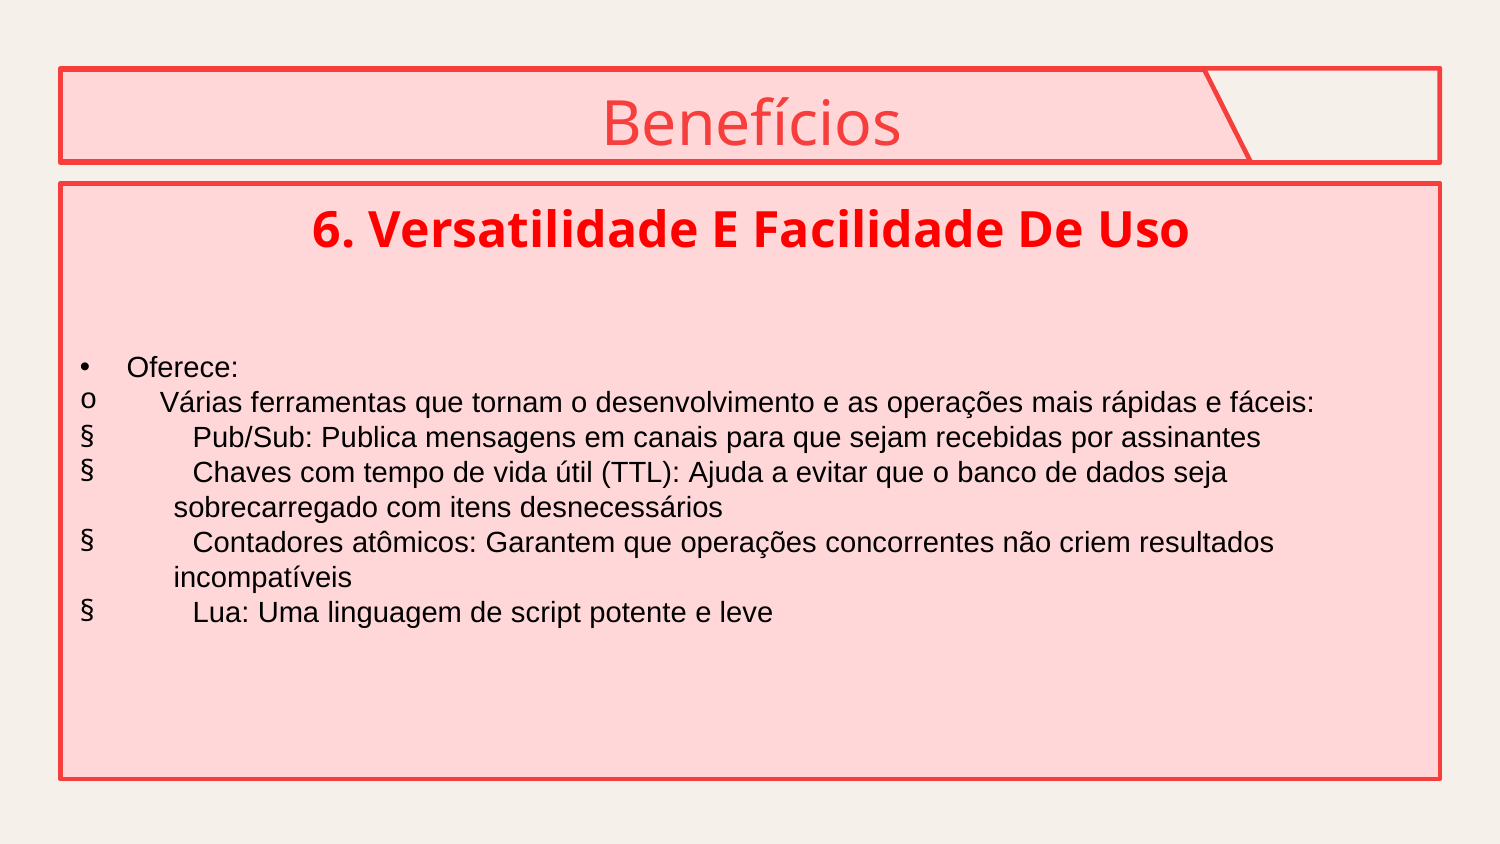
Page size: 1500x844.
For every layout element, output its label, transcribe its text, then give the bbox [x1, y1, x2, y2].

text_box Oferece: Várias ferramentas que tornam o desenvolvimento e as operações mais rápidas e fáceis: Pub/Sub: Publica mensagens em canais para que sejam recebidas por assinantes Chaves com tempo de vida útil (TTL): Ajuda a evitar que o banco de dados seja sobrecarregado com itens desnecessários Contadores atômicos: Garantem que operações concorrentes não criem resultados incompatíveis Lua: Uma linguagem de script potente e leve [64, 340, 1436, 639]
title Benefícios [60, 73, 1444, 168]
text_box 6. Versatilidade E Facilidade De Uso [66, 189, 1438, 266]
